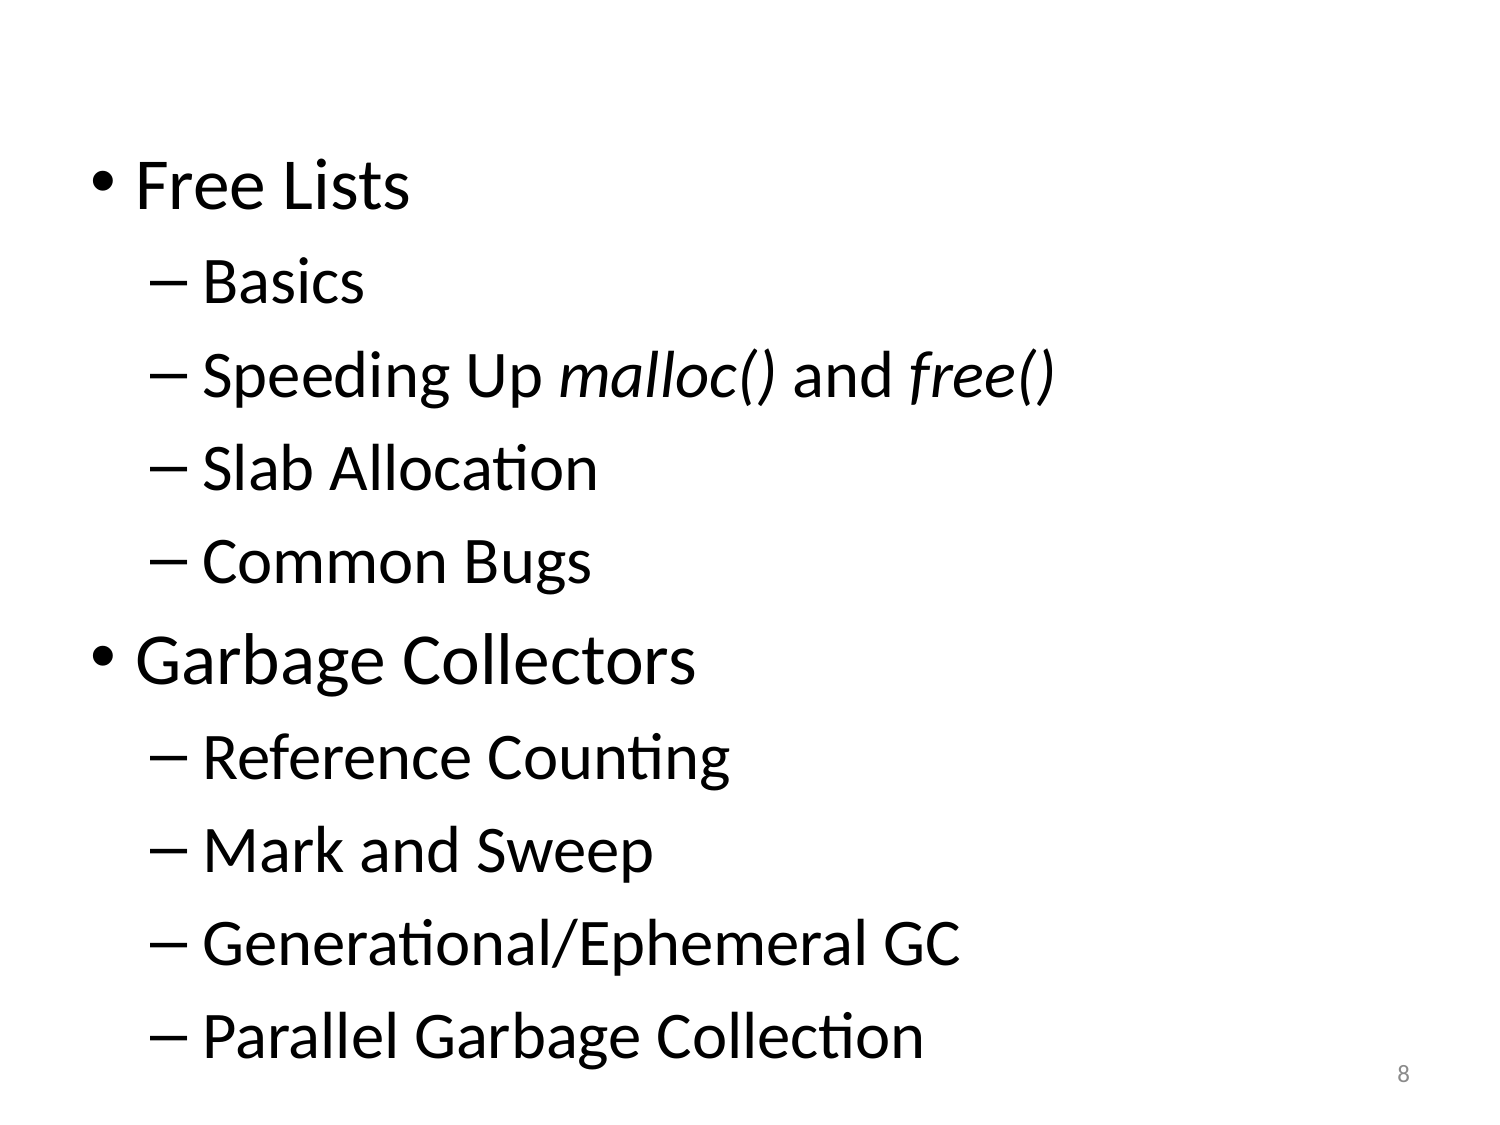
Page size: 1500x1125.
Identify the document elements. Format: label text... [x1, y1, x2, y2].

list Free Lists Basics Speeding Up malloc() and free() Slab Allocation Common Bugs Garbage Collectors Reference Counting Mark and Sweep Generational/Ephemeral GC Parallel Garbage Collection [75, 128, 1425, 1083]
slide_number <number> [1074, 1042, 1425, 1103]
